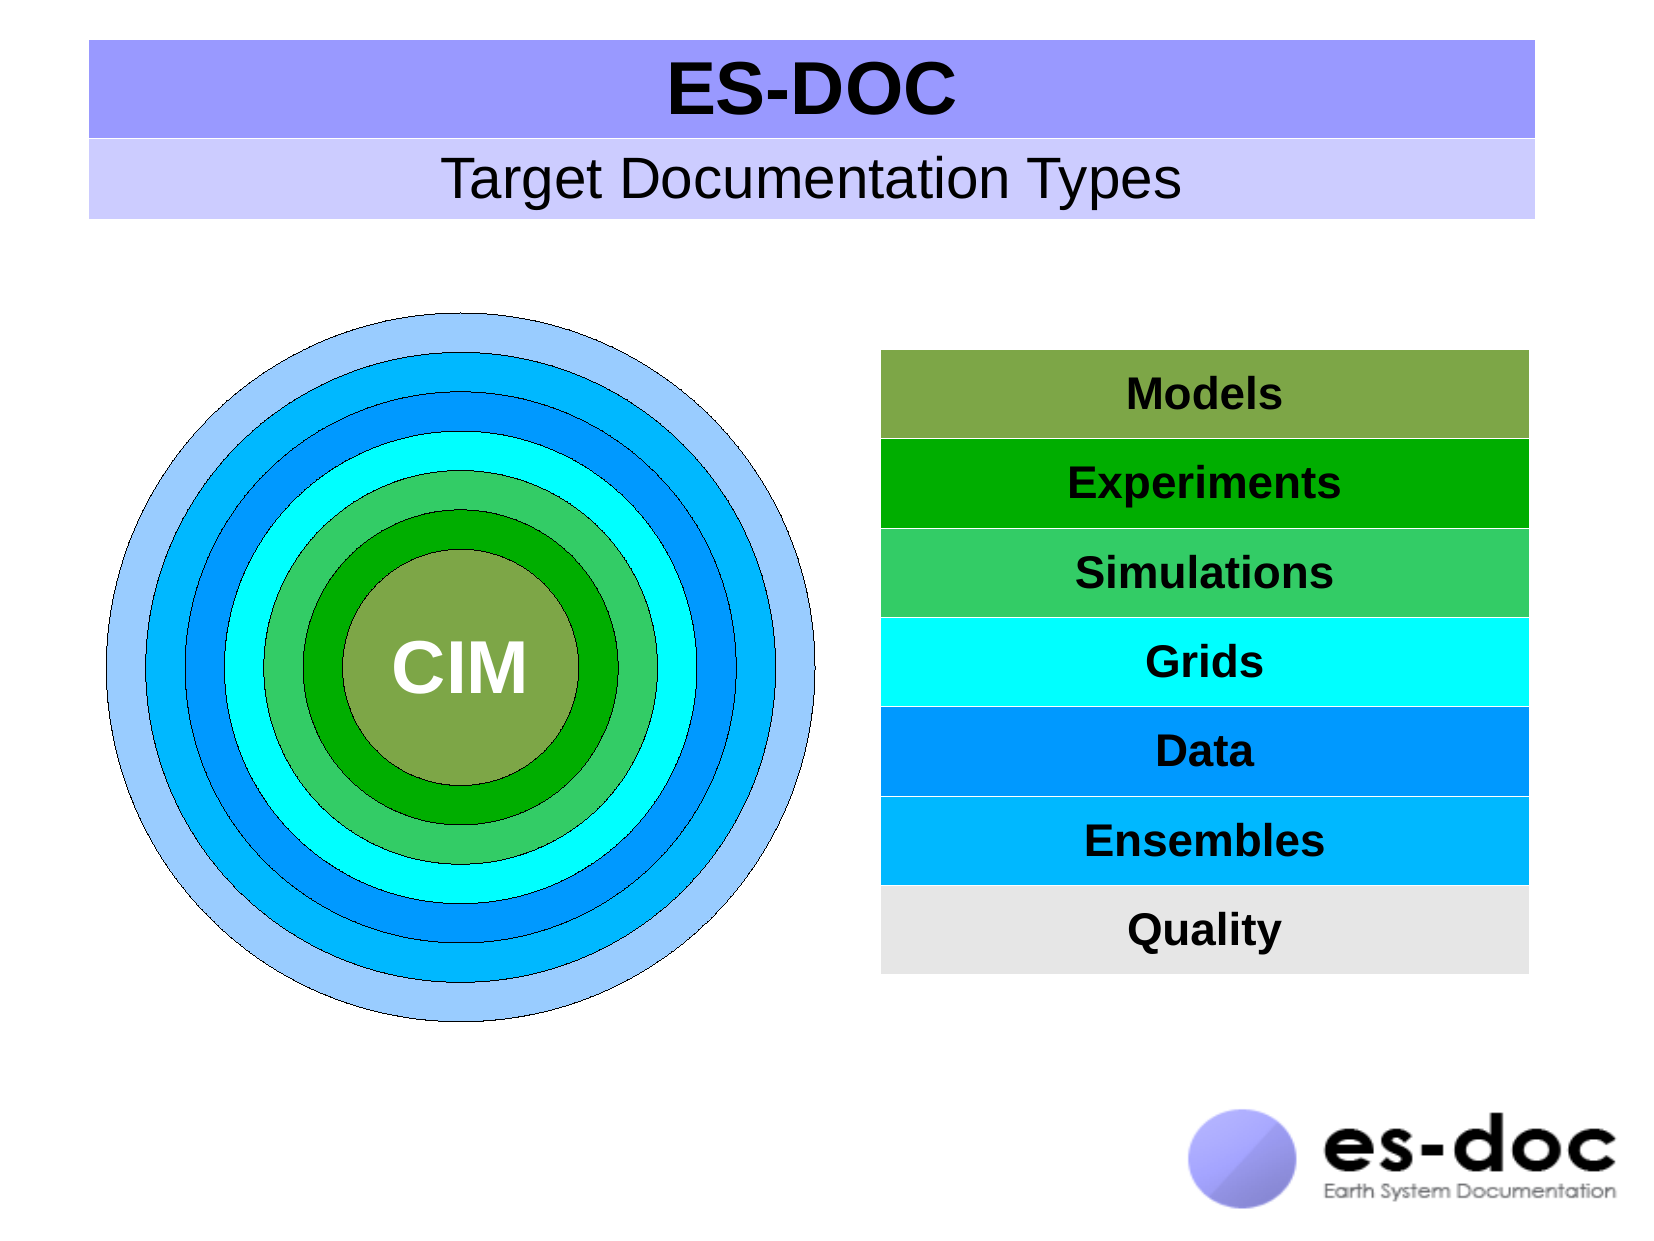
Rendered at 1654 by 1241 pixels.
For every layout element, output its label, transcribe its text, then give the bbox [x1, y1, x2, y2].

text_box [106, 312, 816, 1022]
table_cell Target Documentation Types [89, 139, 1535, 219]
table_cell Data [881, 707, 1529, 796]
table_cell Simulations [881, 529, 1529, 617]
table_cell Quality [881, 886, 1529, 974]
table_header ES-DOC [89, 40, 1535, 138]
table_cell Experiments [881, 439, 1529, 528]
text_box CIM [342, 549, 579, 786]
table_header Models [881, 350, 1529, 438]
table_cell Ensembles [881, 797, 1529, 885]
picture [1181, 1092, 1625, 1224]
table_cell Grids [881, 618, 1529, 706]
